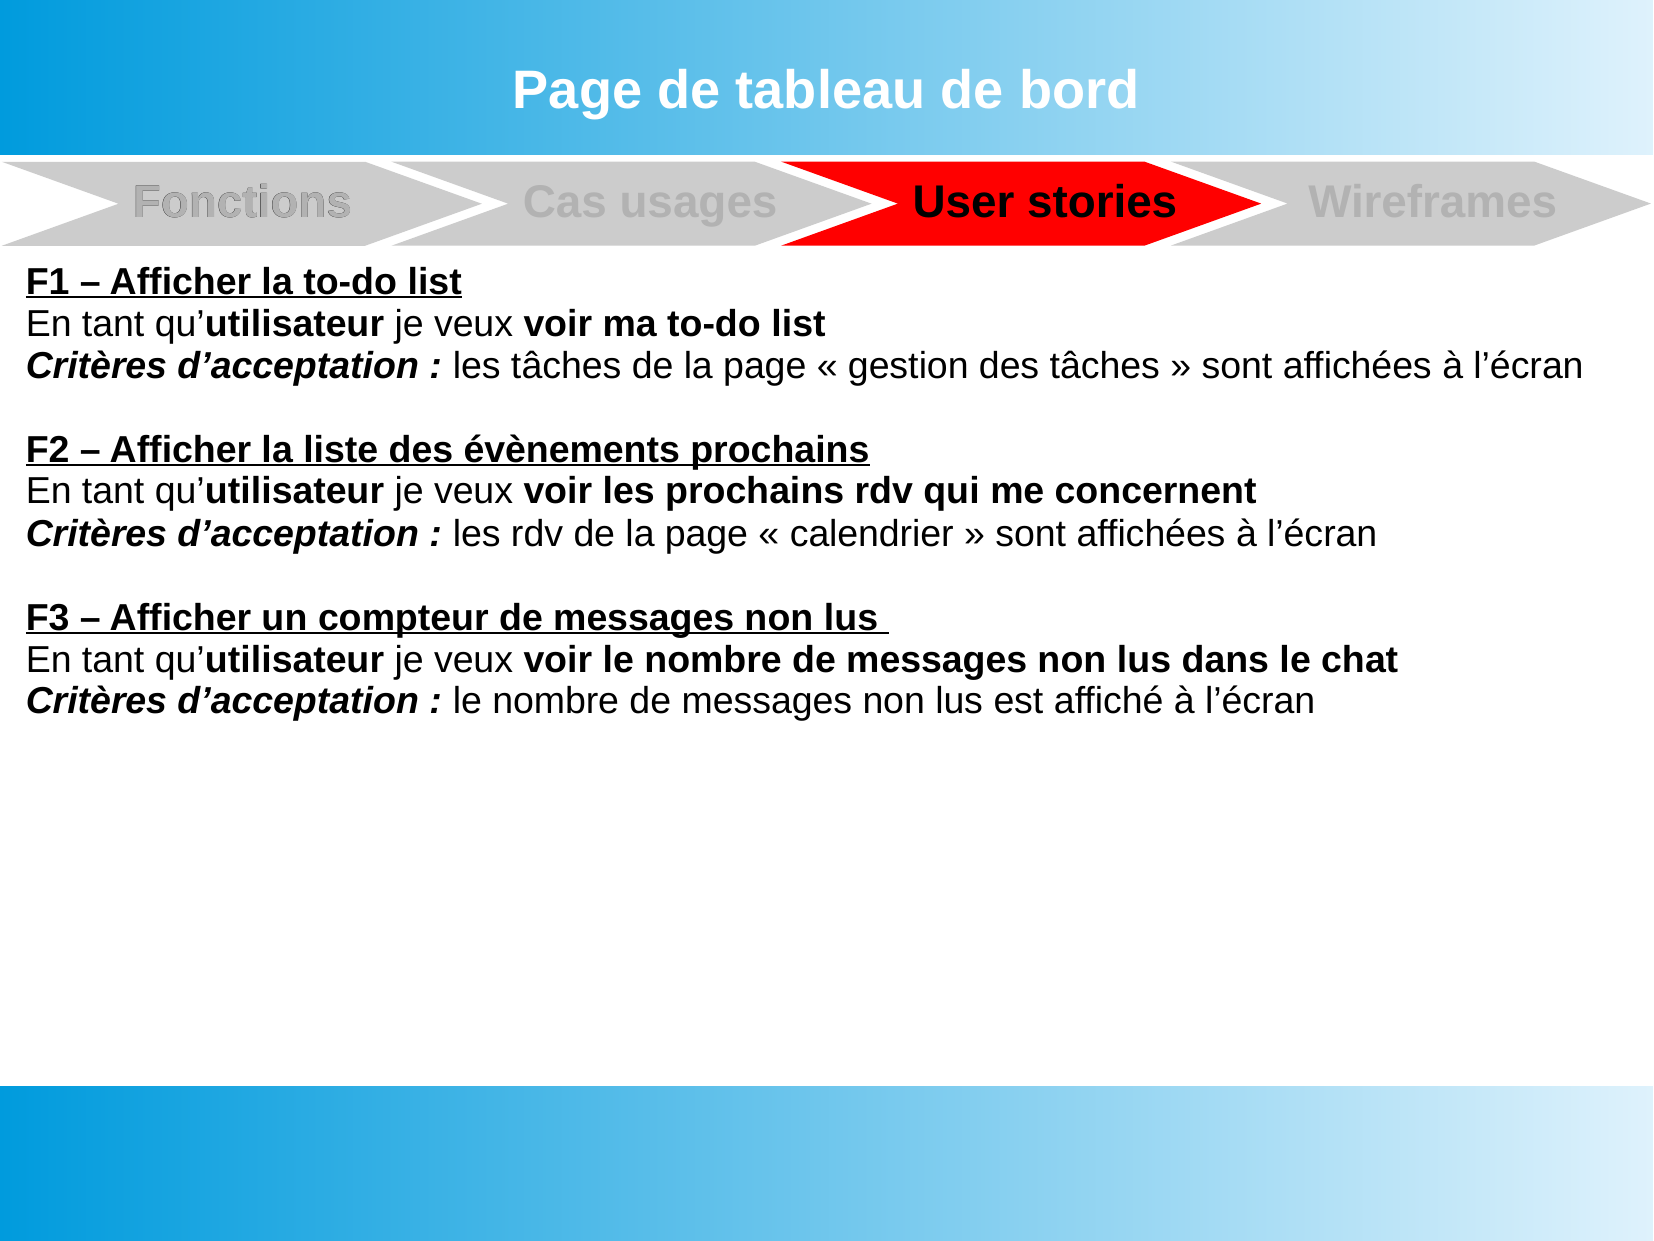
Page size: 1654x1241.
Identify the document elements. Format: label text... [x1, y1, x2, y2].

text_box F1 – Afficher la to-do list En tant qu’utilisateur je veux voir ma to-do list Critères d’acceptation : les tâches de la page « gestion des tâches » sont affichées à l’écran F2 – Afficher la liste des évènements prochains En tant qu’utilisateur je veux voir les prochains rdv qui me concernent Critères d’acceptation : les rdv de la page « calendrier » sont affichées à l’écran F3 – Afficher un compteur de messages non lus En tant qu’utilisateur je veux voir le nombre de messages non lus dans le chat Critères d’acceptation : le nombre de messages non lus est affiché à l’écran [11, 252, 1640, 1108]
text_box [1203, 182, 1262, 225]
text_box [1599, 184, 1651, 223]
text_box [423, 182, 482, 225]
text_box User stories [897, 168, 1203, 235]
text_box [813, 182, 872, 225]
text_box [1, 161, 396, 246]
text_box [781, 161, 1175, 246]
title Page de tableau de bord [82, 37, 1571, 143]
text_box Fonctions [118, 168, 423, 235]
text_box [391, 161, 785, 246]
text_box [1170, 161, 1564, 246]
text_box Cas usages [508, 168, 813, 235]
text_box Wireframes [1293, 168, 1599, 235]
